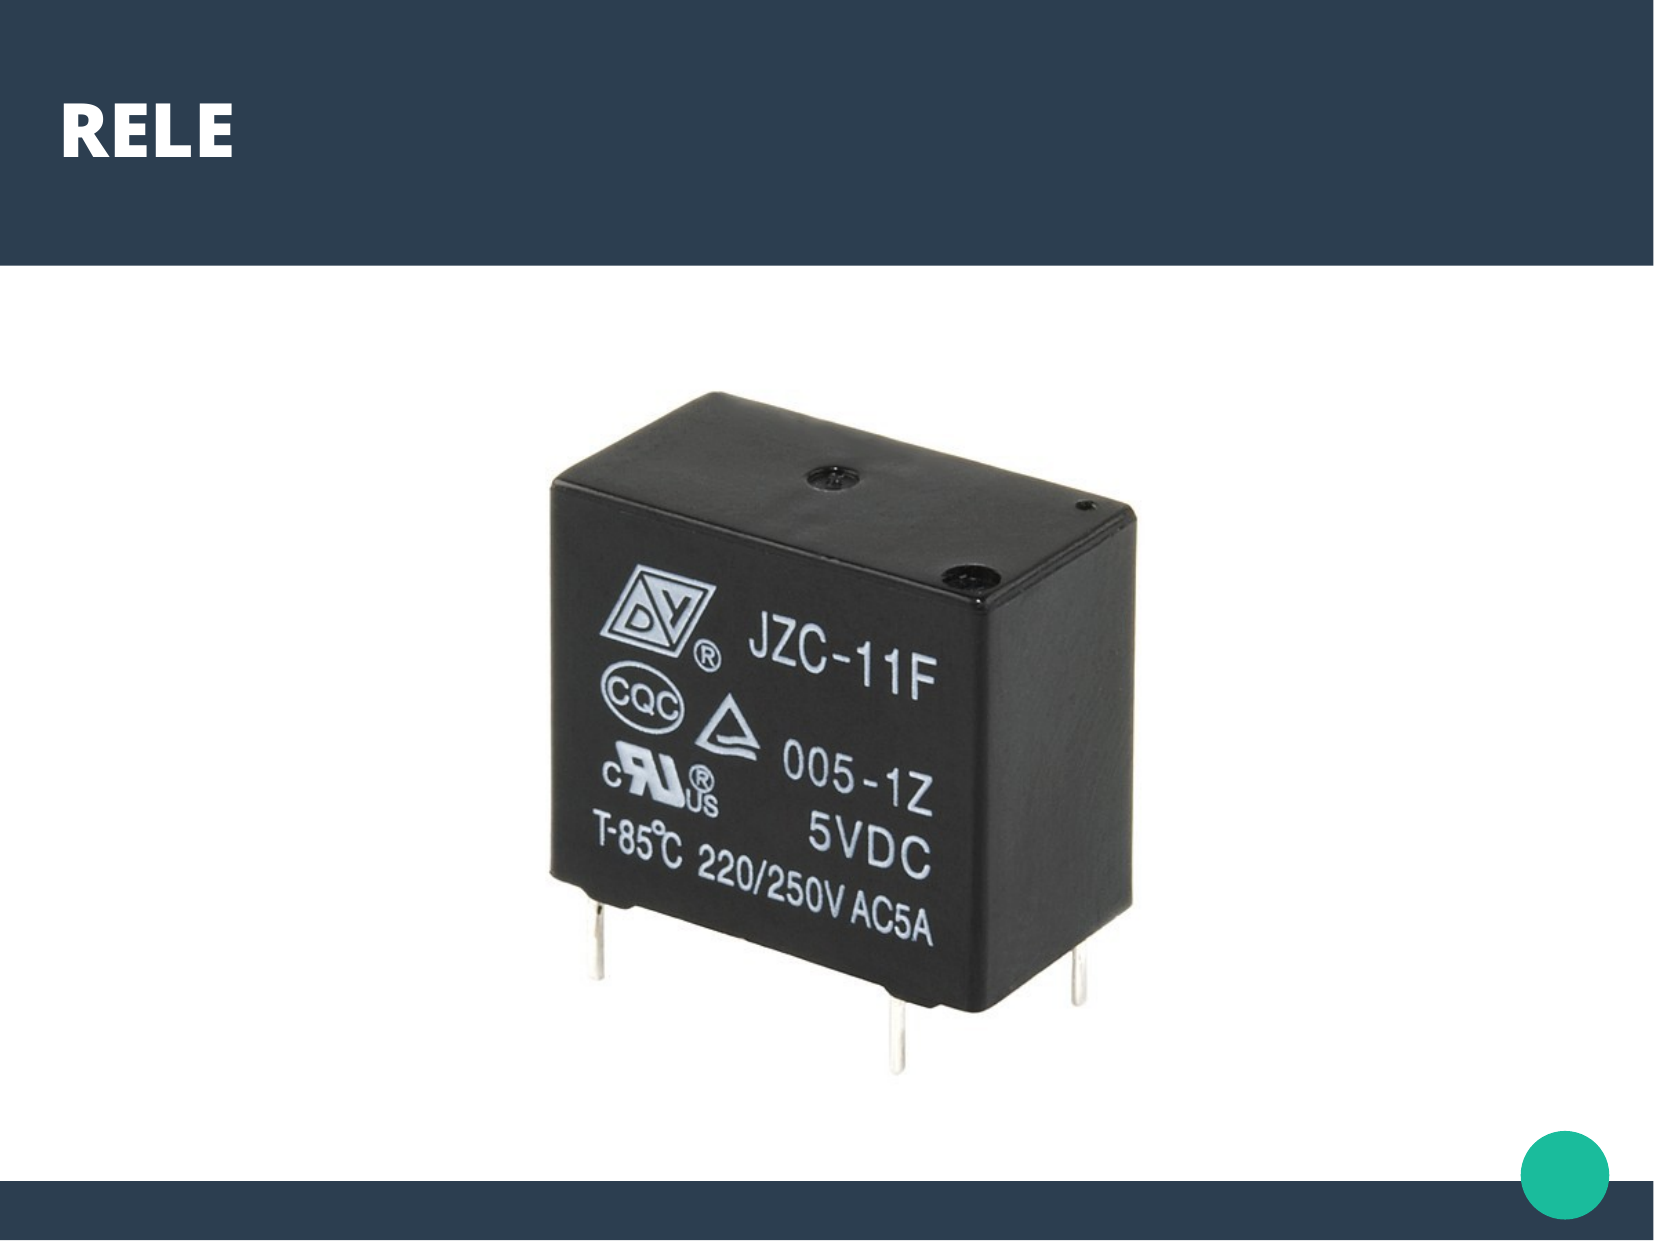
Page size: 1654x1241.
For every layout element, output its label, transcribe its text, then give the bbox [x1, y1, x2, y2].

picture [413, 324, 1241, 1152]
title RELE [59, 49, 1595, 207]
